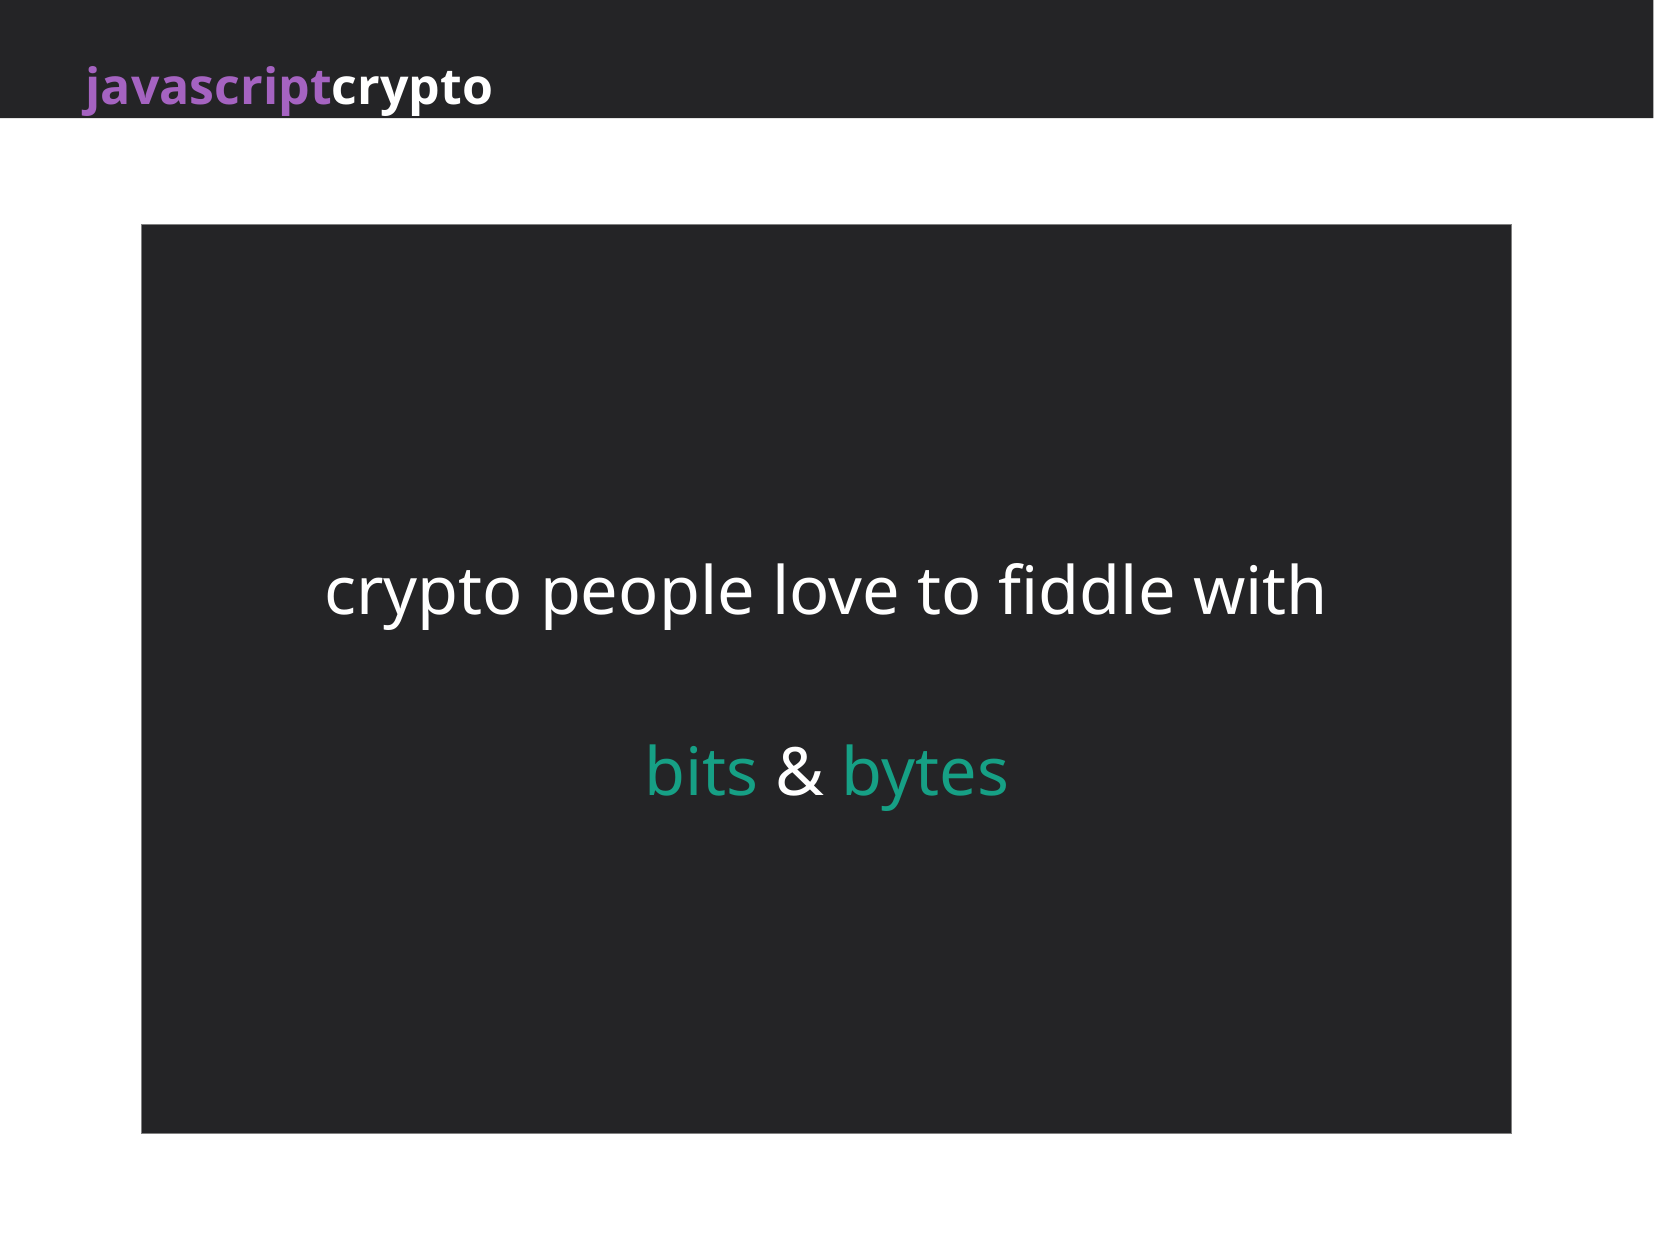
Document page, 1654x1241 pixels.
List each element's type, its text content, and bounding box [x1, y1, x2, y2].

text_box [0, 0, 1654, 119]
text_box crypto people love to fiddle with bits & bytes [141, 224, 1512, 1134]
text_box javascriptcrypto [70, 43, 544, 119]
text_box [165, 531, 1441, 1087]
